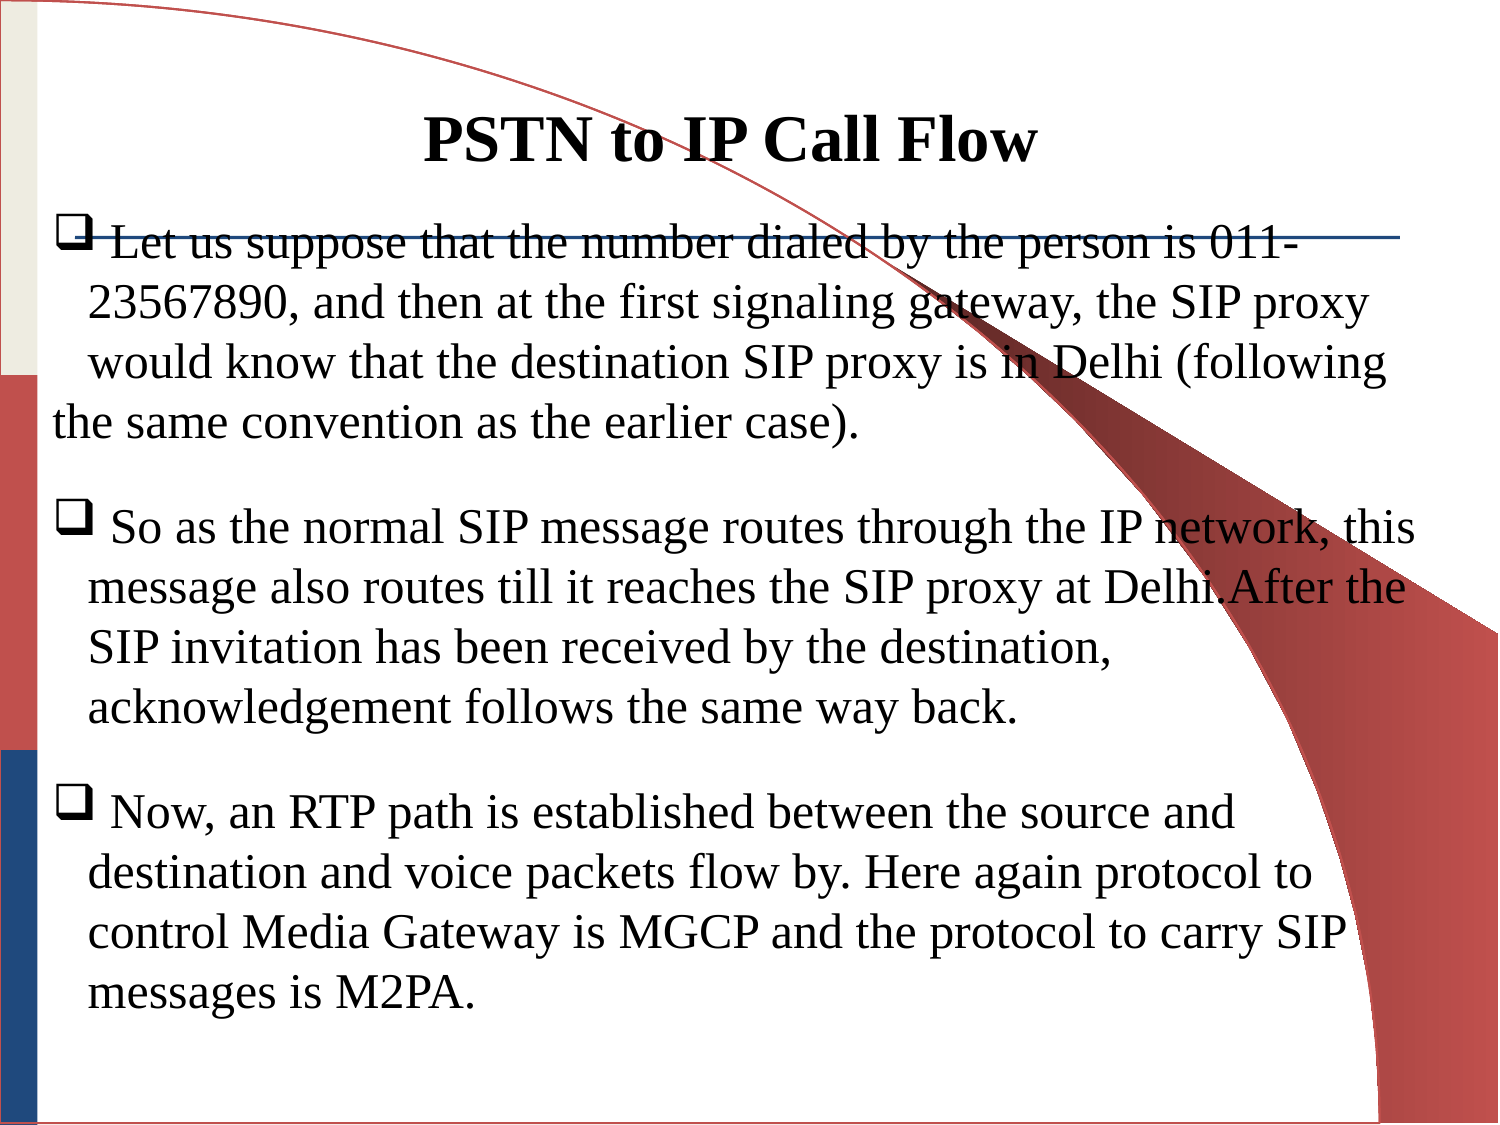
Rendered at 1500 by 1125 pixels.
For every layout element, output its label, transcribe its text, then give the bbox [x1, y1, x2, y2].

text_box Let us suppose that the number dialed by the person is 011-23567890, and then at the first signaling gateway, the SIP proxy would know that the destination SIP proxy is in Delhi (following the same convention as the earlier case). So as the normal SIP message routes through the IP network, this message also routes till it reaches the SIP proxy at Delhi.After the SIP invitation has been received by the destination, acknowledgement follows the same way back. Now, an RTP path is established between the source and destination and voice packets flow by. Here again protocol to control Media Gateway is MGCP and the protocol to carry SIP messages is M2PA. [37, 201, 1438, 1056]
text_box PSTN to IP Call Flow [62, 87, 1400, 183]
